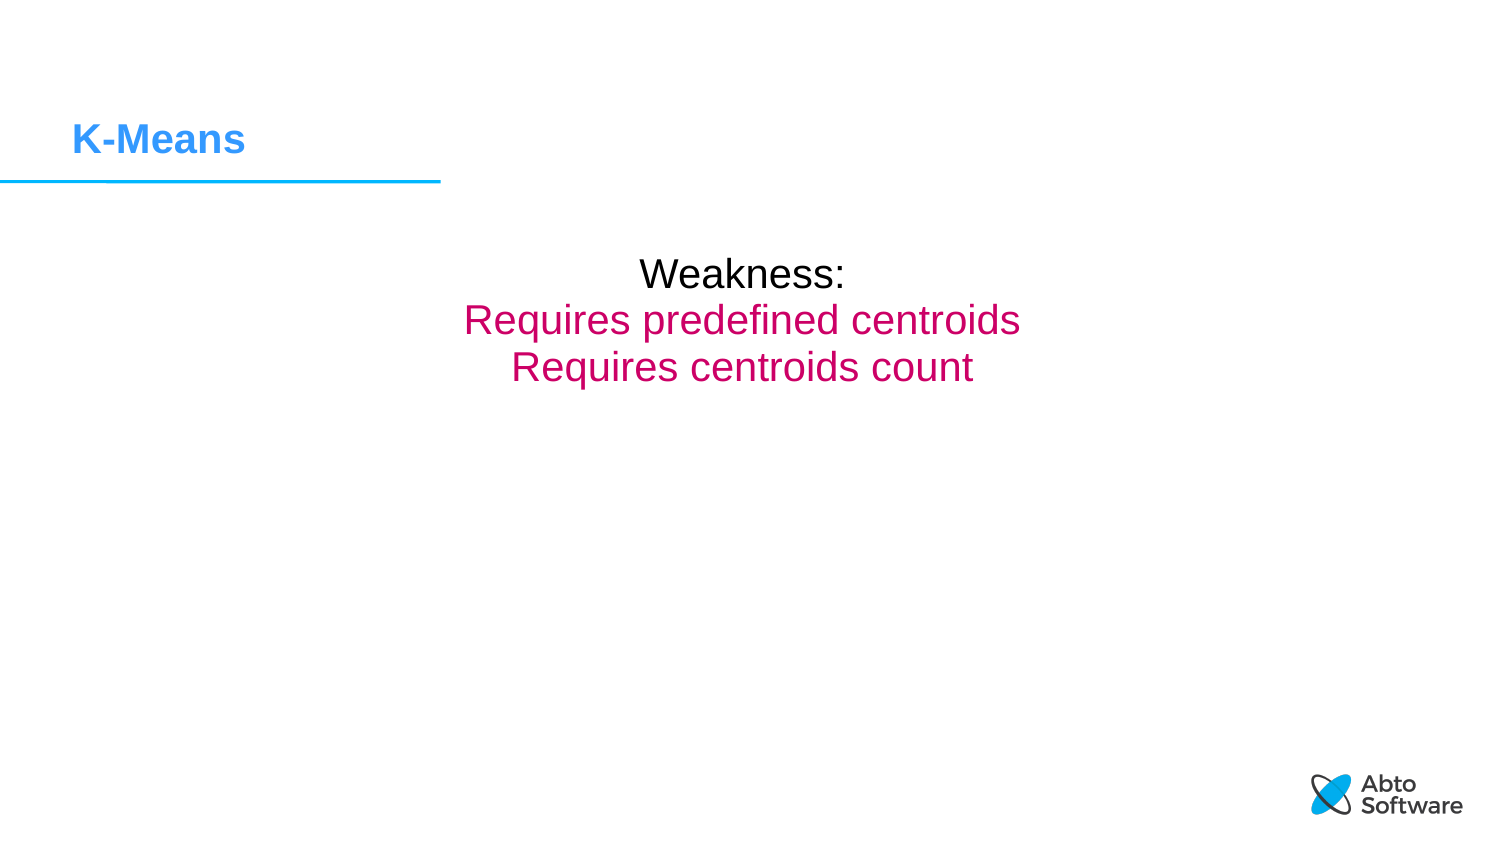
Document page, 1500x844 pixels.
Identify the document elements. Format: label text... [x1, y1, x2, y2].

title K-Means [71, 68, 1311, 210]
picture [1299, 771, 1474, 817]
text_box Weakness: Requires predefined centroids Requires centroids count [75, 250, 1411, 391]
